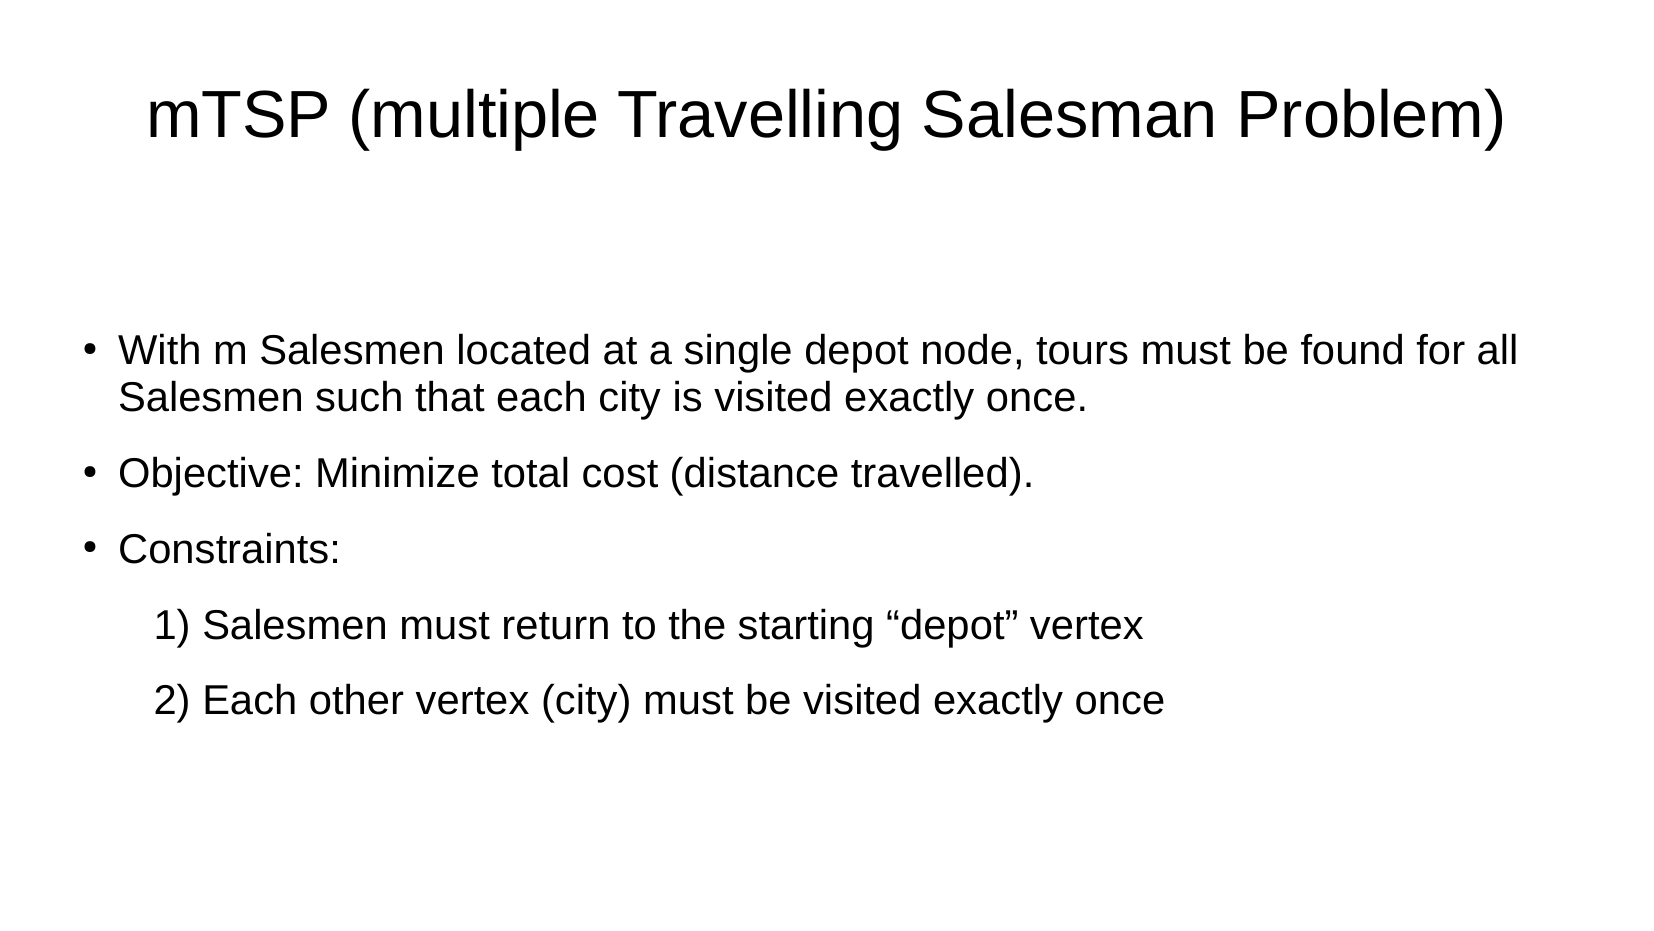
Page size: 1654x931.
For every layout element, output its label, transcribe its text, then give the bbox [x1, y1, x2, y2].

title mTSP (multiple Travelling Salesman Problem) [82, 37, 1571, 193]
subtitle With m Salesmen located at a single depot node, tours must be found for all Salesmen such that each city is visited exactly once. Objective: Minimize total cost (distance travelled). Constraints: Salesmen must return to the starting “depot” vertex Each other vertex (city) must be visited exactly once [82, 217, 1571, 758]
